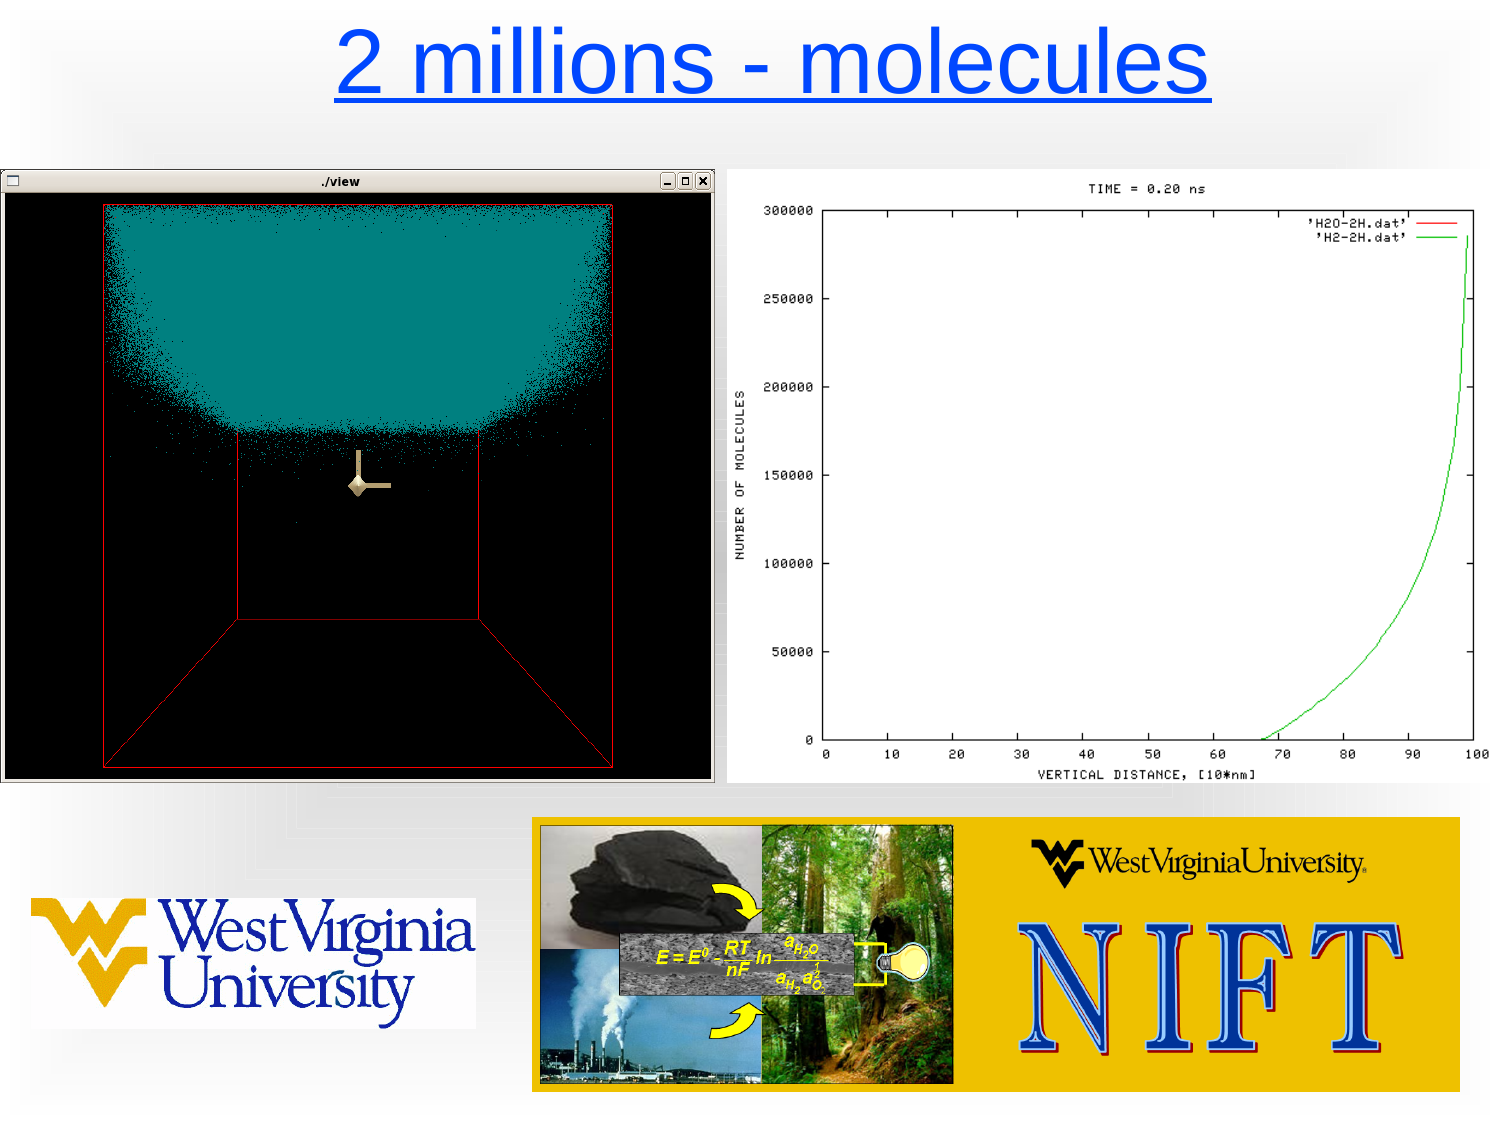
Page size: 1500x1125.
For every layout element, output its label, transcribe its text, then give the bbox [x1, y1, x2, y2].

picture [532, 817, 1460, 1092]
picture [0, 169, 715, 783]
picture [727, 169, 1497, 783]
title 2 millions - molecules [135, 10, 1411, 113]
